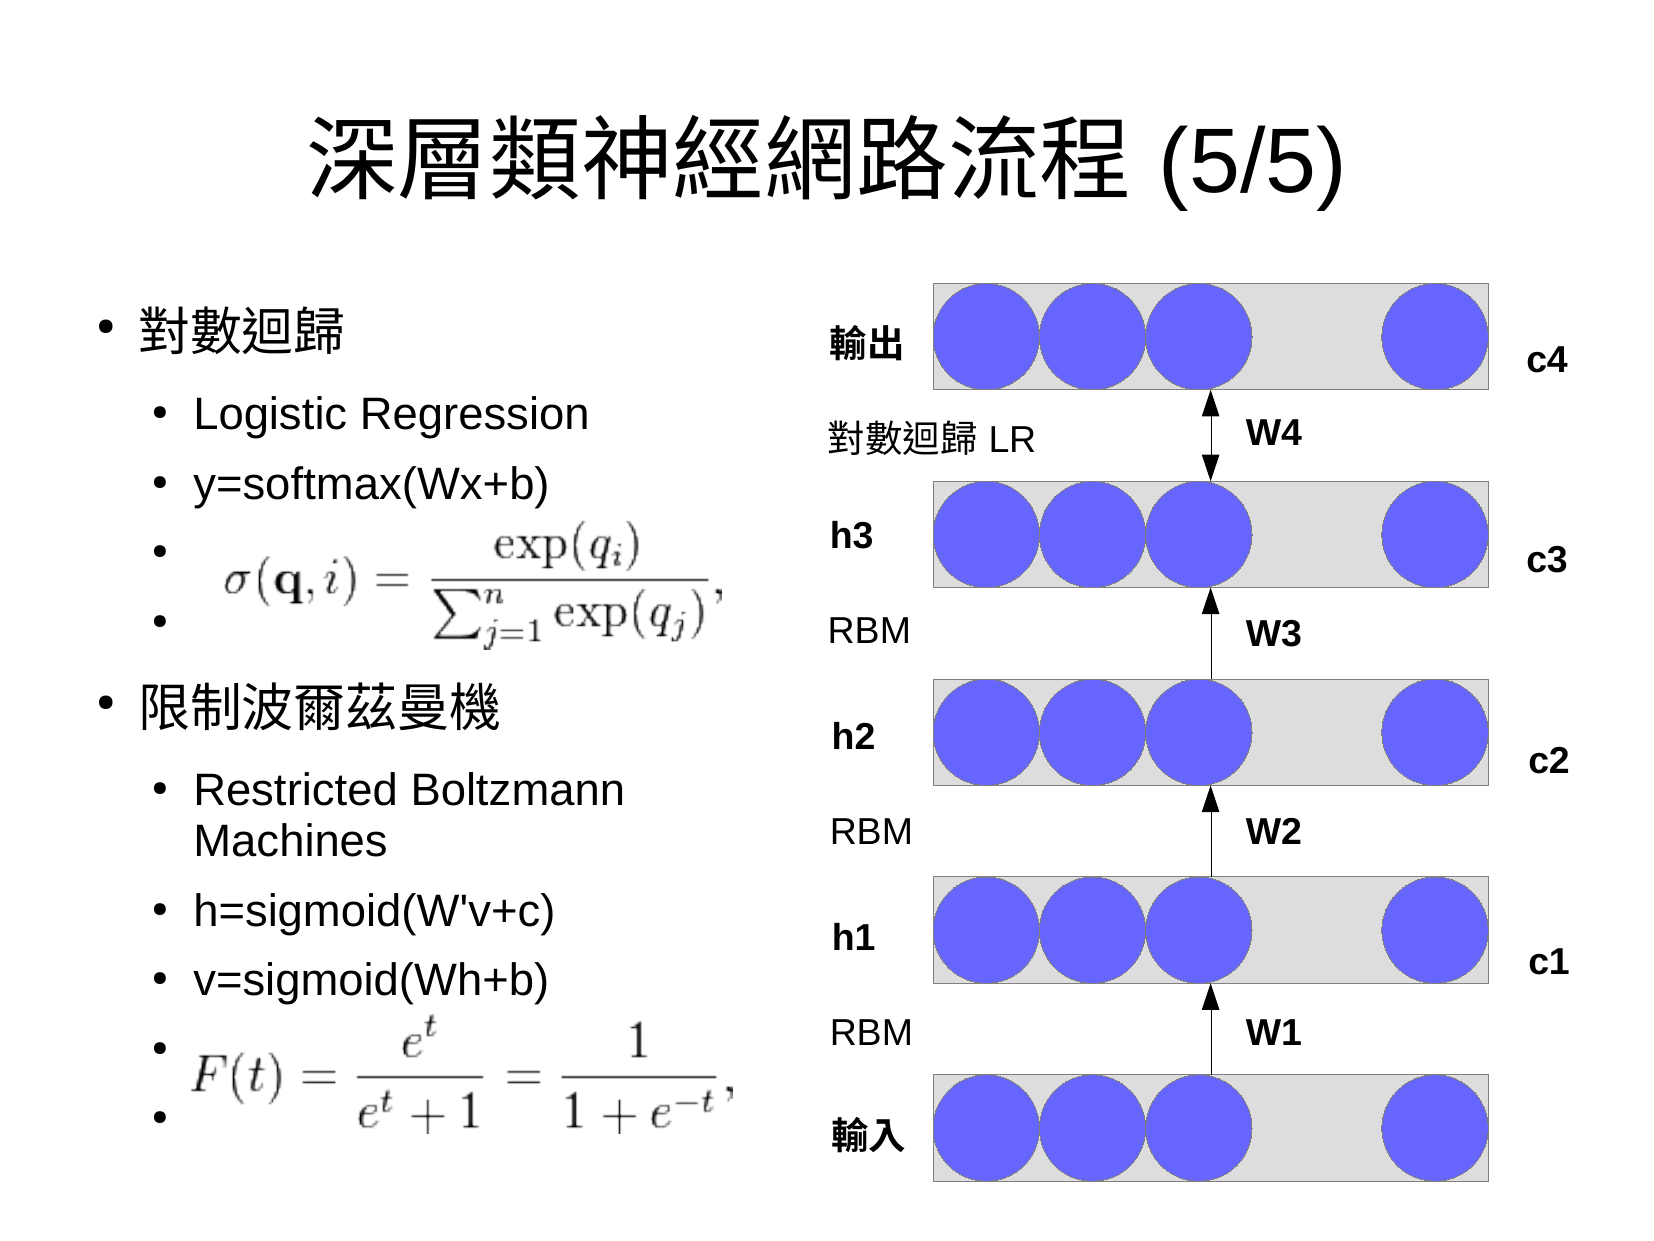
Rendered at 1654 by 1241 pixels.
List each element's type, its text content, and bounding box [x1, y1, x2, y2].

list 對數迴歸 Logistic Regression y=softmax(Wx+b) 限制波爾茲曼機 Restricted Boltzmann Machines h=sigmoid(W'v+c) v=sigmoid(Wh+b) [82, 290, 827, 1010]
text_box RBM [814, 1003, 928, 1061]
title 深層類神經網路流程(5/5) [82, 49, 1571, 257]
text_box [933, 876, 1489, 984]
text_box [933, 679, 1489, 786]
text_box W1 [1231, 1003, 1317, 1061]
text_box W2 [1231, 803, 1317, 860]
text_box 對數迴歸LR [827, 401, 1075, 460]
text_box 輸出 [827, 306, 920, 378]
text_box h1 [827, 909, 891, 967]
text_box c1 [1513, 933, 1585, 990]
text_box 輸入 [816, 1098, 922, 1170]
text_box W3 [1231, 604, 1317, 662]
text_box W4 [1231, 403, 1317, 461]
text_box c4 [1511, 330, 1583, 388]
text_box c3 [1511, 531, 1583, 589]
text_box h2 [827, 708, 891, 766]
text_box RBM [827, 602, 926, 660]
text_box [933, 283, 1489, 390]
picture [189, 1014, 733, 1134]
text_box [933, 1074, 1489, 1182]
text_box [933, 481, 1489, 588]
text_box RBM [827, 803, 928, 860]
text_box h3 [827, 507, 889, 565]
picture [224, 519, 722, 650]
text_box c2 [1513, 732, 1585, 790]
